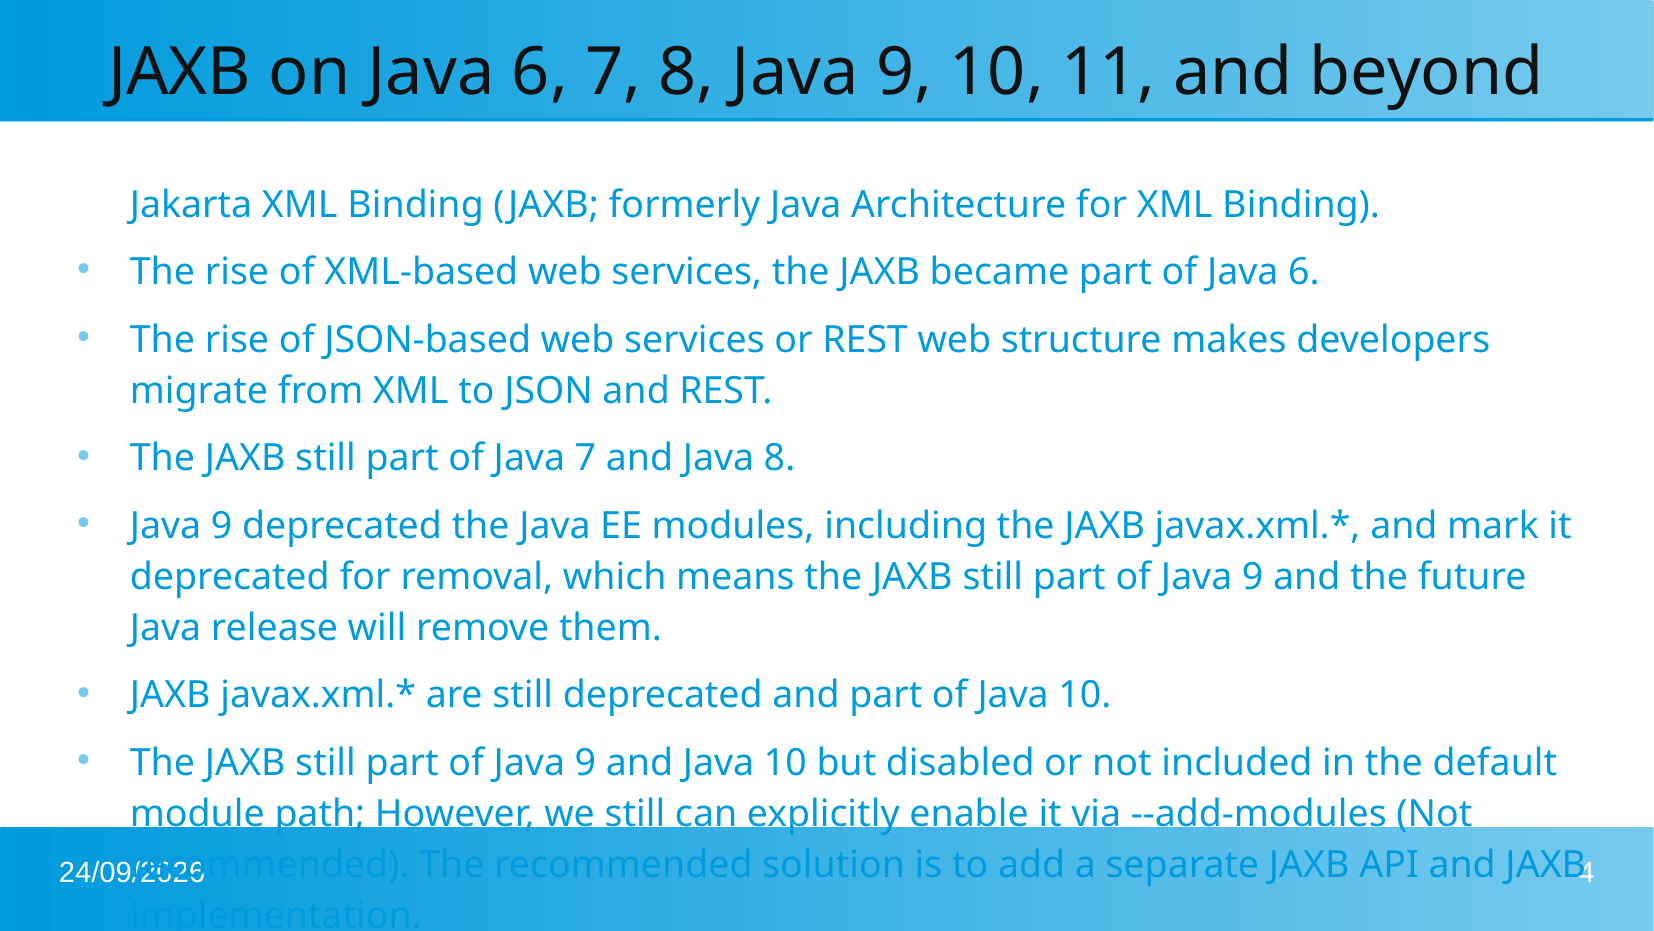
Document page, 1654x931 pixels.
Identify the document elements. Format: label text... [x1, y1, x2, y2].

title JAXB on Java 6, 7, 8, Java 9, 10, 11, and beyond [59, 29, 1595, 108]
list Jakarta XML Binding (JAXB; formerly Java Architecture for XML Binding). The rise of XML-based web services, the JAXB became part of Java 6. The rise of JSON-based web services or REST web structure makes developers migrate from XML to JSON and REST. The JAXB still part of Java 7 and Java 8. Java 9 deprecated the Java EE modules, including the JAXB javax.xml.*, and mark it deprecated for removal, which means the JAXB still part of Java 9 and the future Java release will remove them. JAXB javax.xml.* are still deprecated and part of Java 10. The JAXB still part of Java 9 and Java 10 but disabled or not included in the default module path; However, we still can explicitly enable it via --add-modules (Not recommended). The recommended solution is to add a separate JAXB API and JAXB implementation. [59, 177, 1595, 768]
